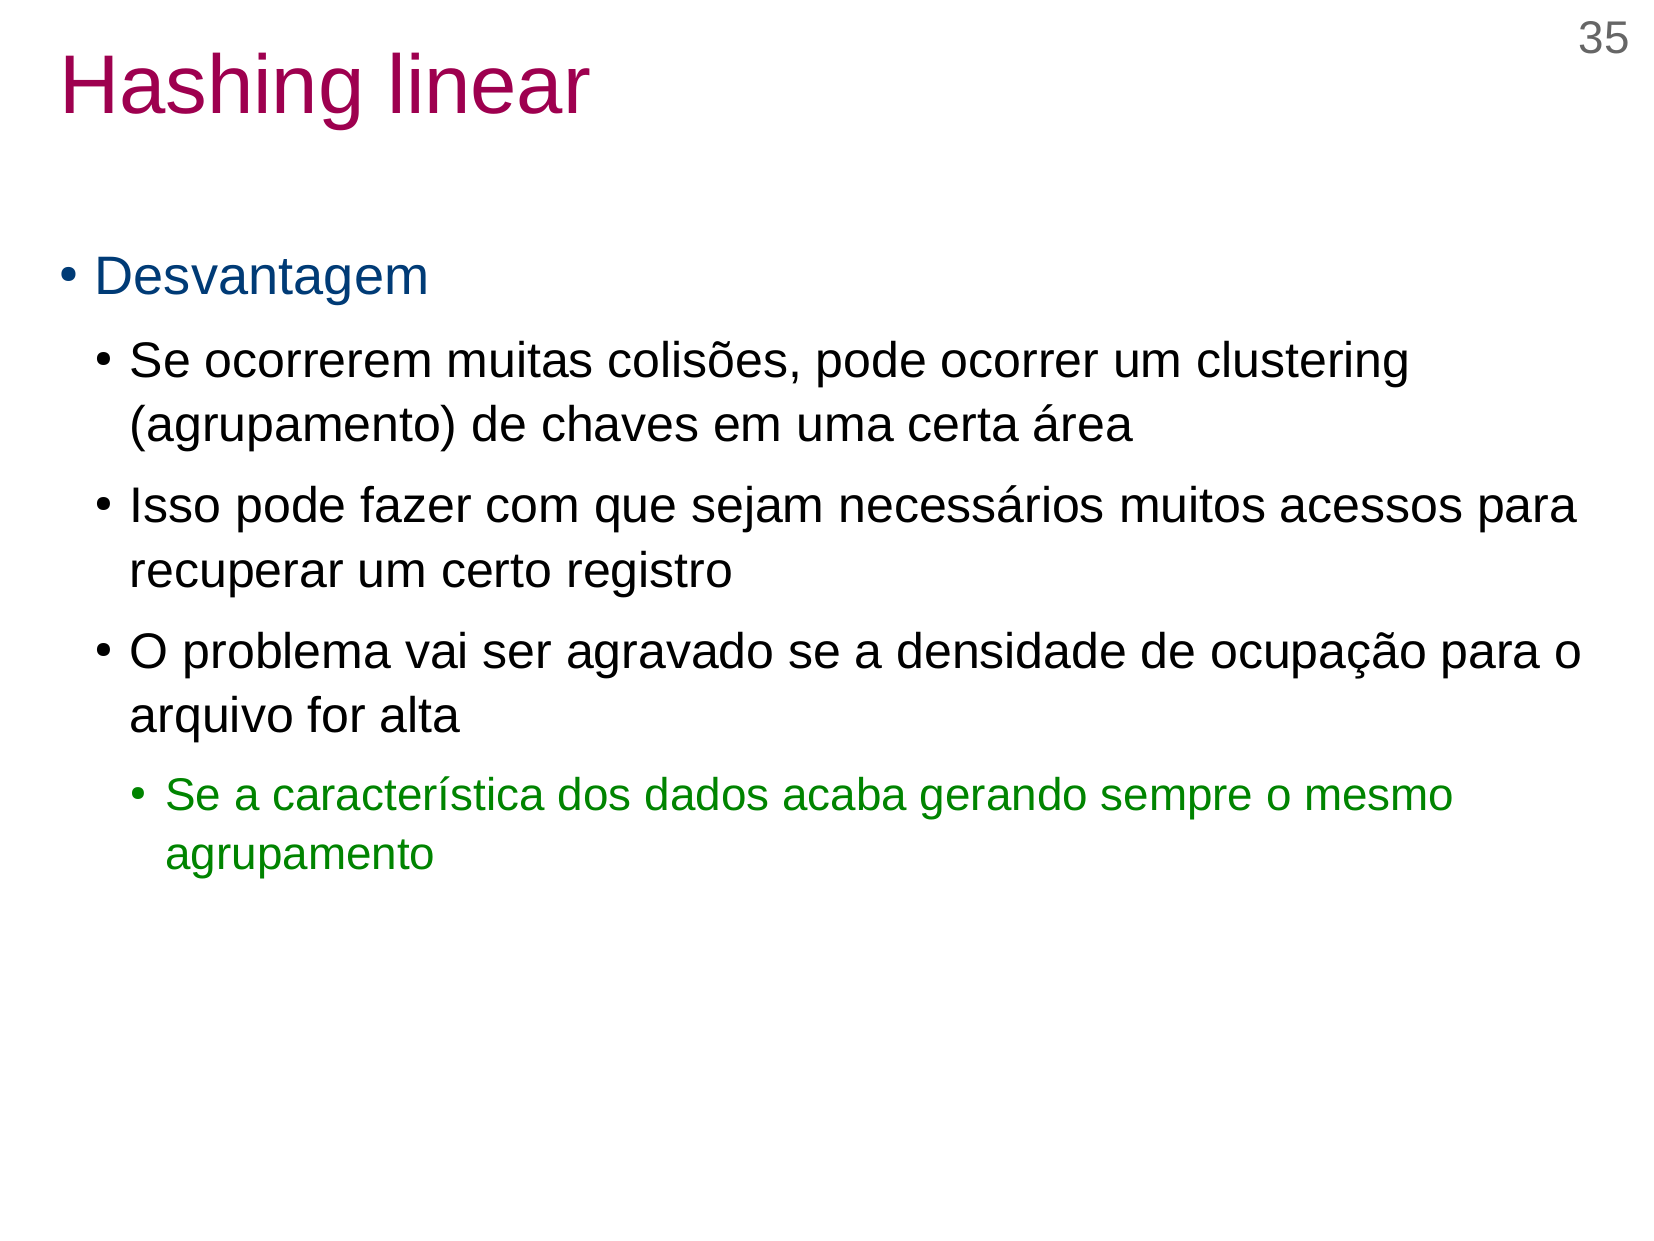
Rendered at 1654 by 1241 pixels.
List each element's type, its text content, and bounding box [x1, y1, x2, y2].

list Desvantagem Se ocorrerem muitas colisões, pode ocorrer um clustering (agrupamento) de chaves em uma certa área Isso pode fazer com que sejam necessários muitos acessos para recuperar um certo registro O problema vai ser agravado se a densidade de ocupação para o arquivo for alta Se a característica dos dados acaba gerando sempre o mesmo agrupamento [59, 236, 1595, 1211]
title Hashing linear [59, 29, 1595, 148]
